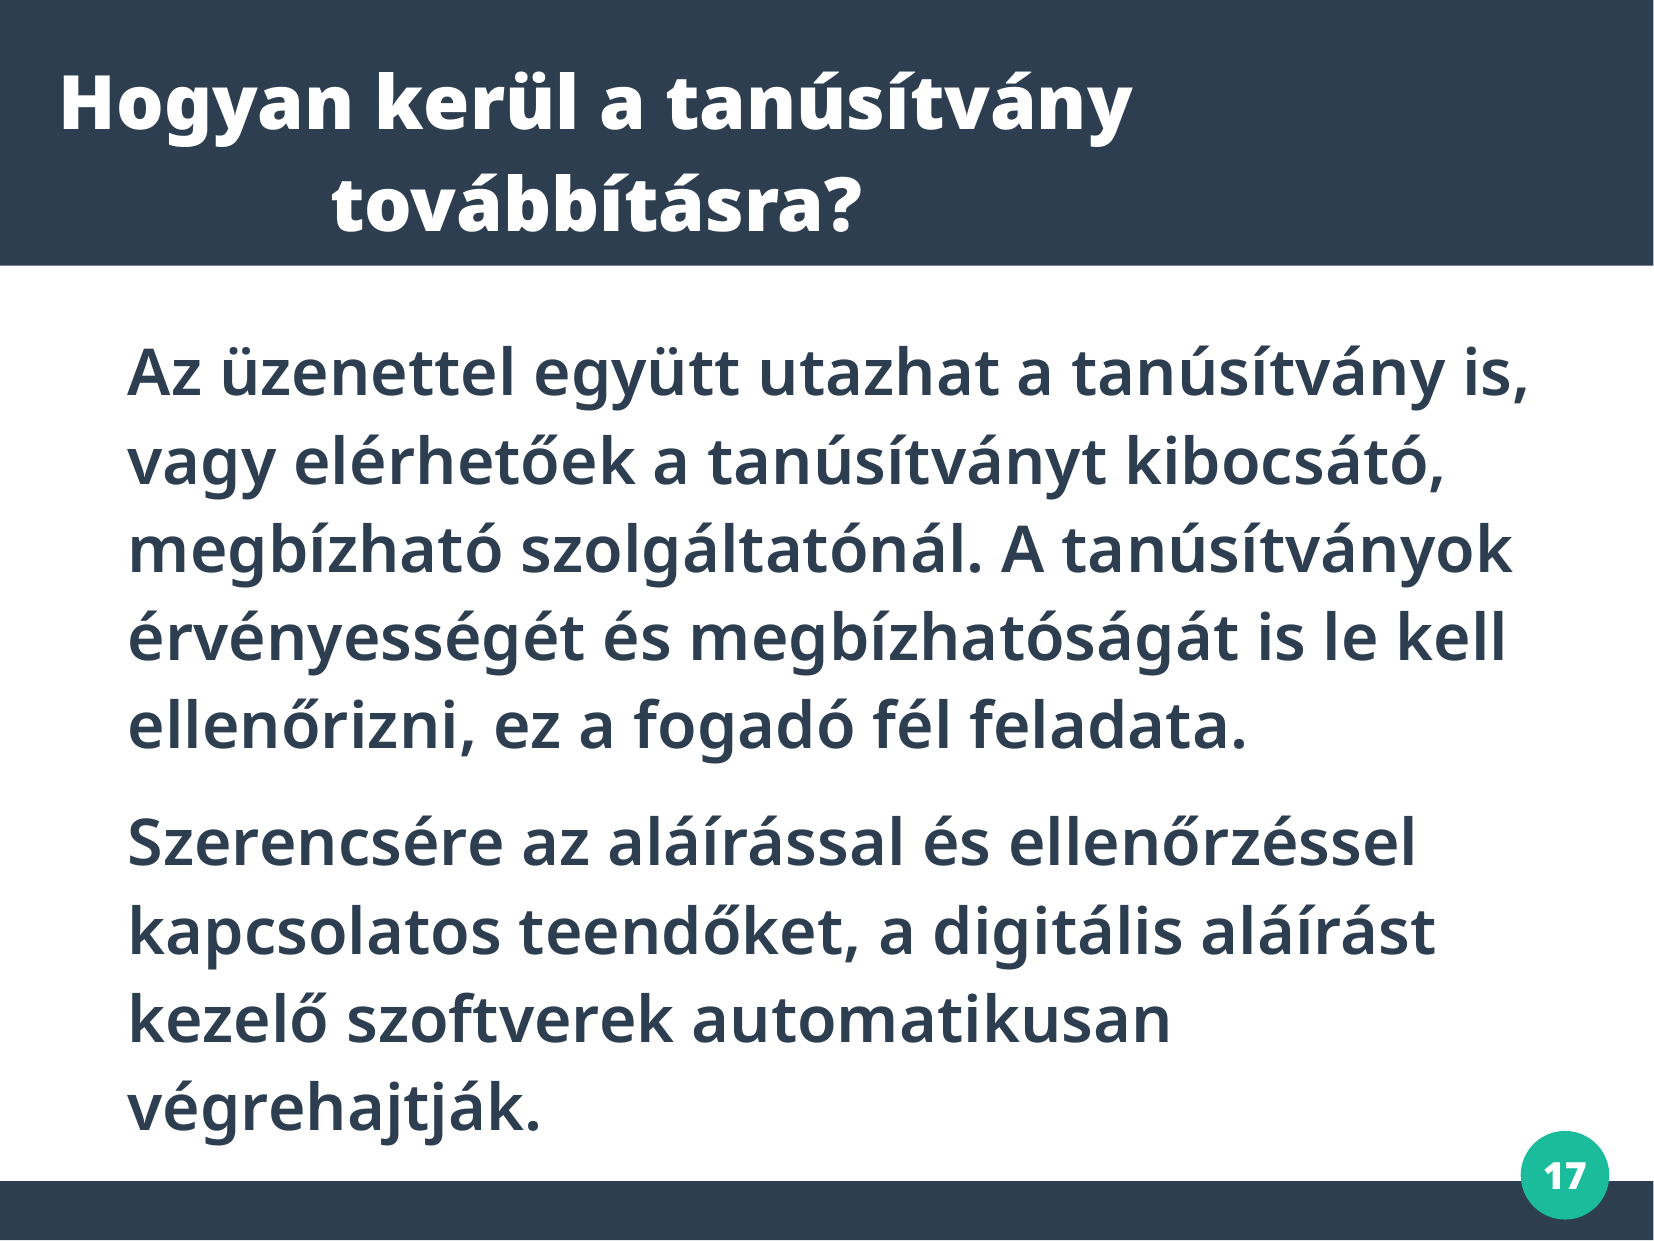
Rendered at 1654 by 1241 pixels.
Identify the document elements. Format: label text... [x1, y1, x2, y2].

list Az üzenettel együtt utazhat a tanúsítvány is, vagy elérhetőek a tanúsítványt kibocsátó, megbízható szolgáltatónál. A tanúsítványok érvényességét és megbízhatóságát is le kell ellenőrizni, ez a fogadó fél feladata. Szerencsére az aláírással és ellenőrzéssel kapcsolatos teendőket, a digitális aláírást kezelő szoftverek automatikusan végrehajtják. [59, 324, 1595, 1152]
title Hogyan kerül a tanúsítvány továbbításra? [59, 49, 1595, 207]
